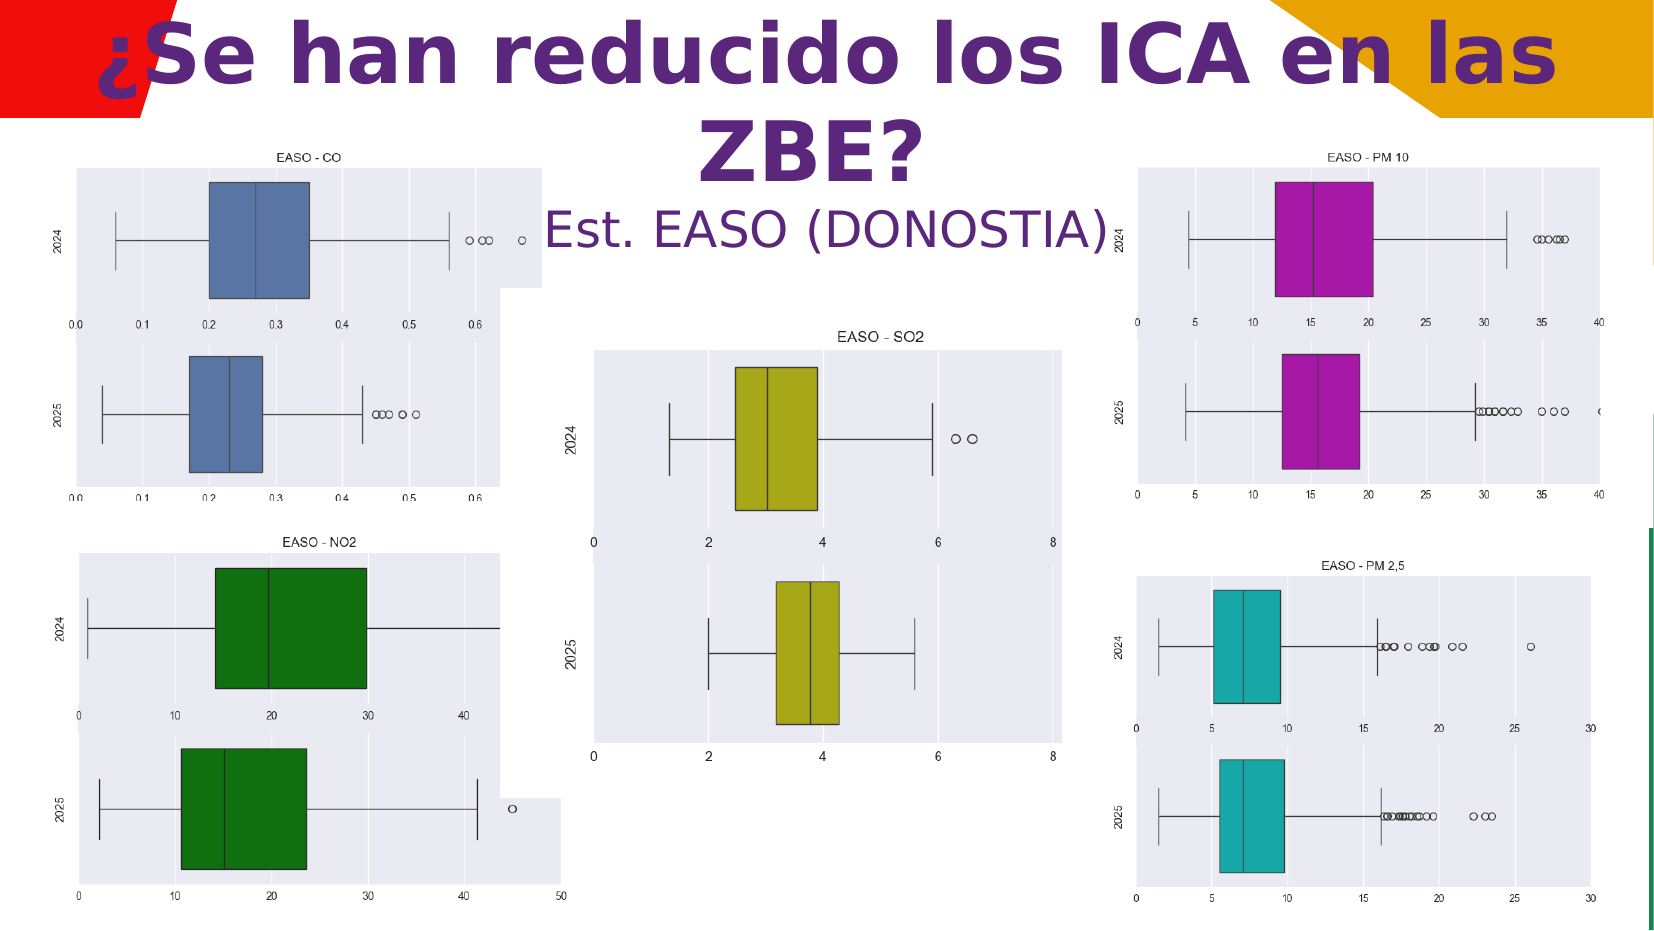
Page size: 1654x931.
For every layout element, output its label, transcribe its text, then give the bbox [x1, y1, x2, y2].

picture [0, 260, 1654, 931]
title ¿Se han reducido los ICA en las ZBE? Est. EASO (DONOSTIA) [0, 6, 1654, 260]
